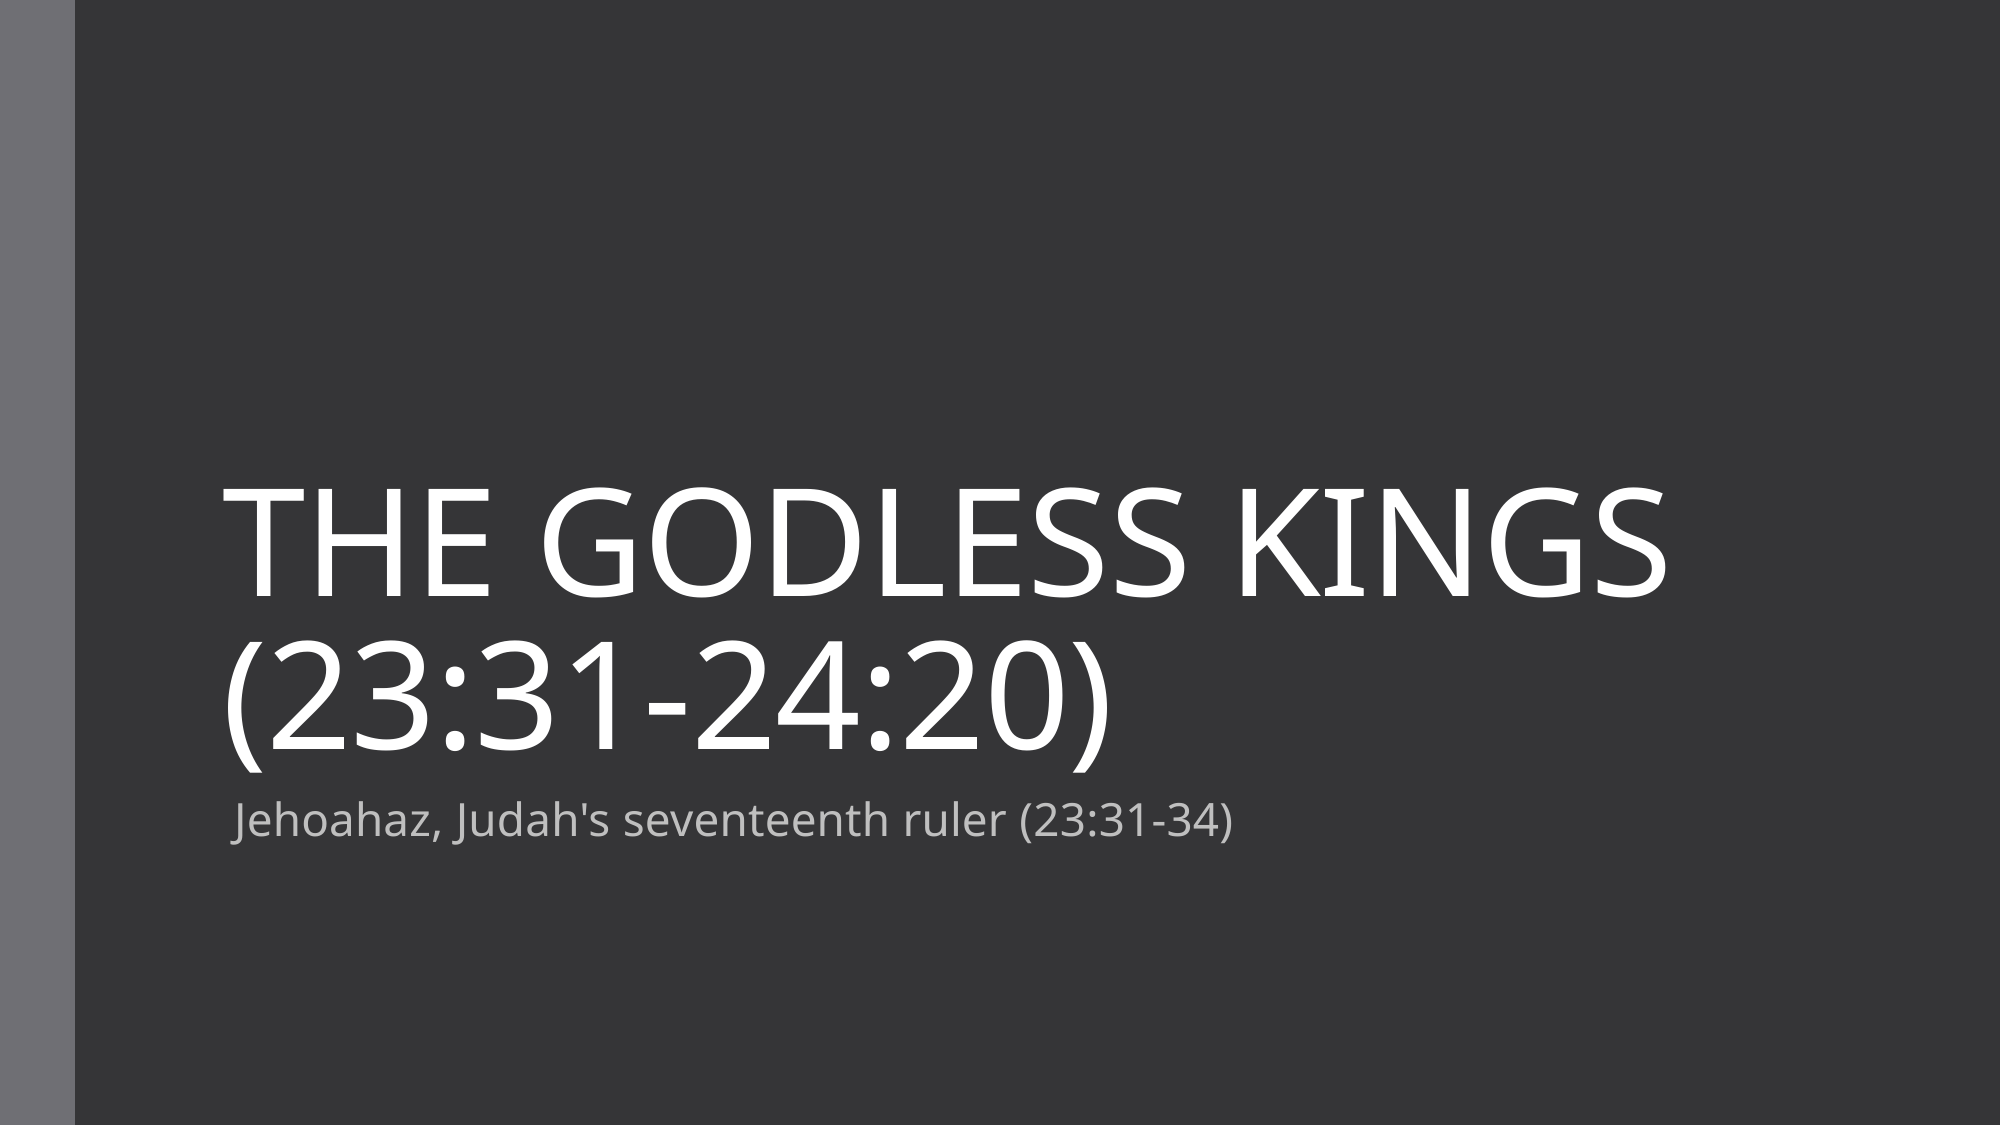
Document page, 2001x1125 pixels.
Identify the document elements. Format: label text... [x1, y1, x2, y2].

title THE GODLESS KINGS (23:31-24:20) [206, 124, 1752, 787]
subtitle Jehoahaz, Judah's seventeenth ruler (23:31-34) [206, 787, 1752, 1066]
